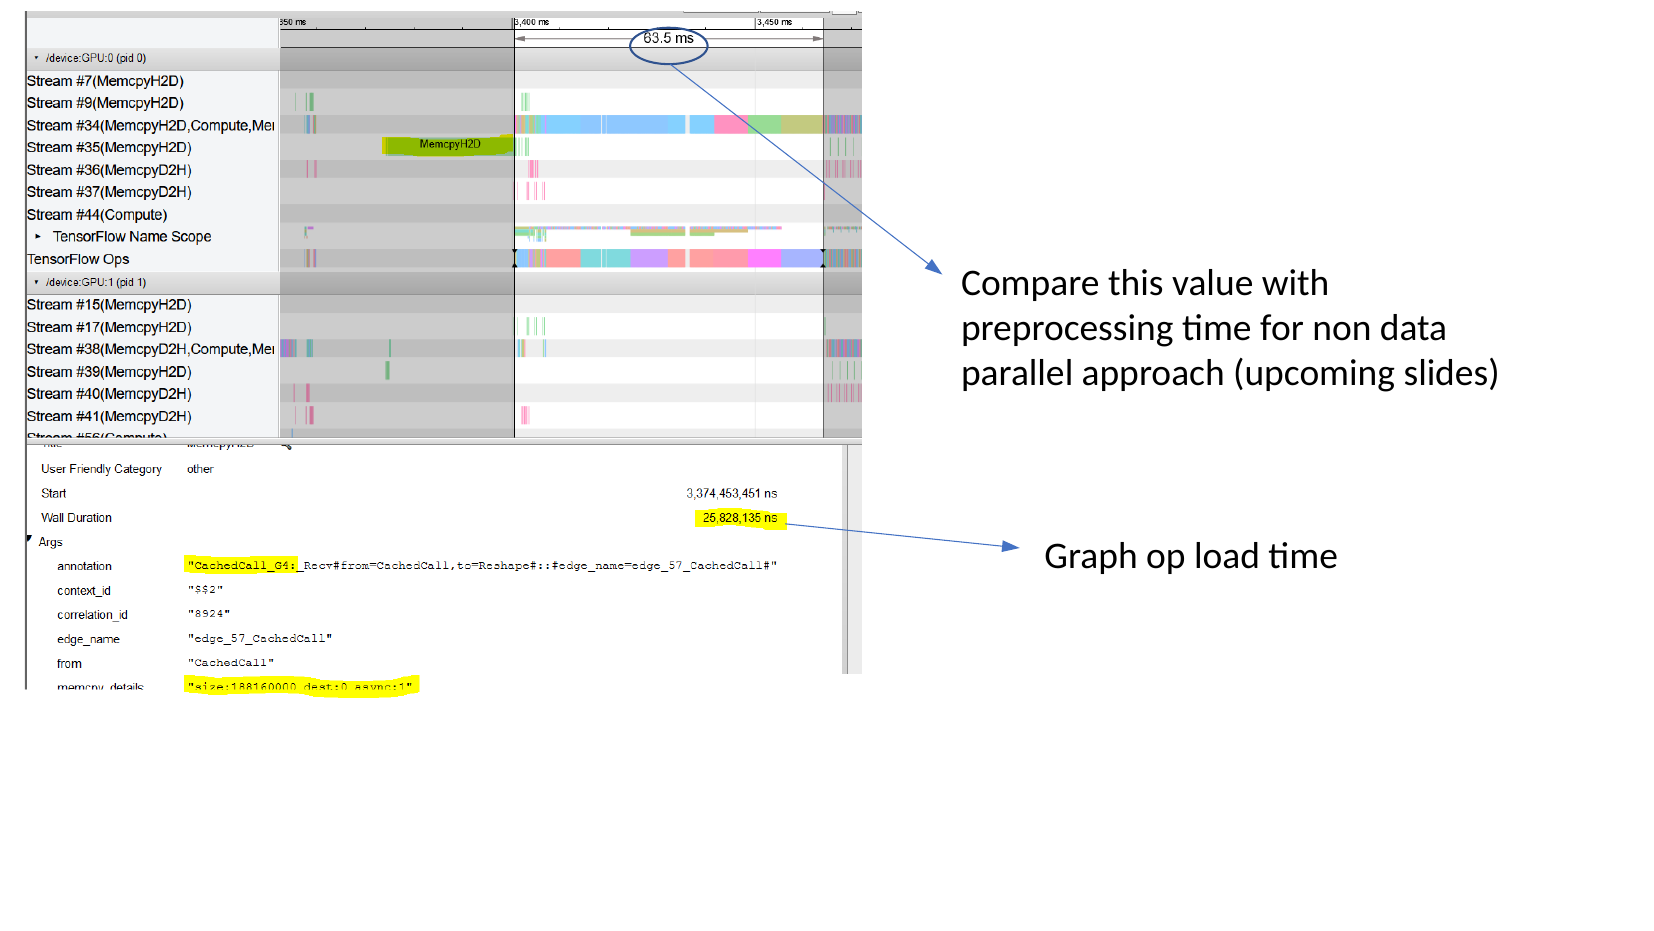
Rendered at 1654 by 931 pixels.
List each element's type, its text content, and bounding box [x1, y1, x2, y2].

text_box Compare this value with preprocessing time for non data parallel approach (upcoming slides) [946, 250, 1530, 402]
picture [632, 29, 706, 63]
text_box Graph op load time [1029, 523, 1480, 585]
picture [23, 11, 862, 698]
